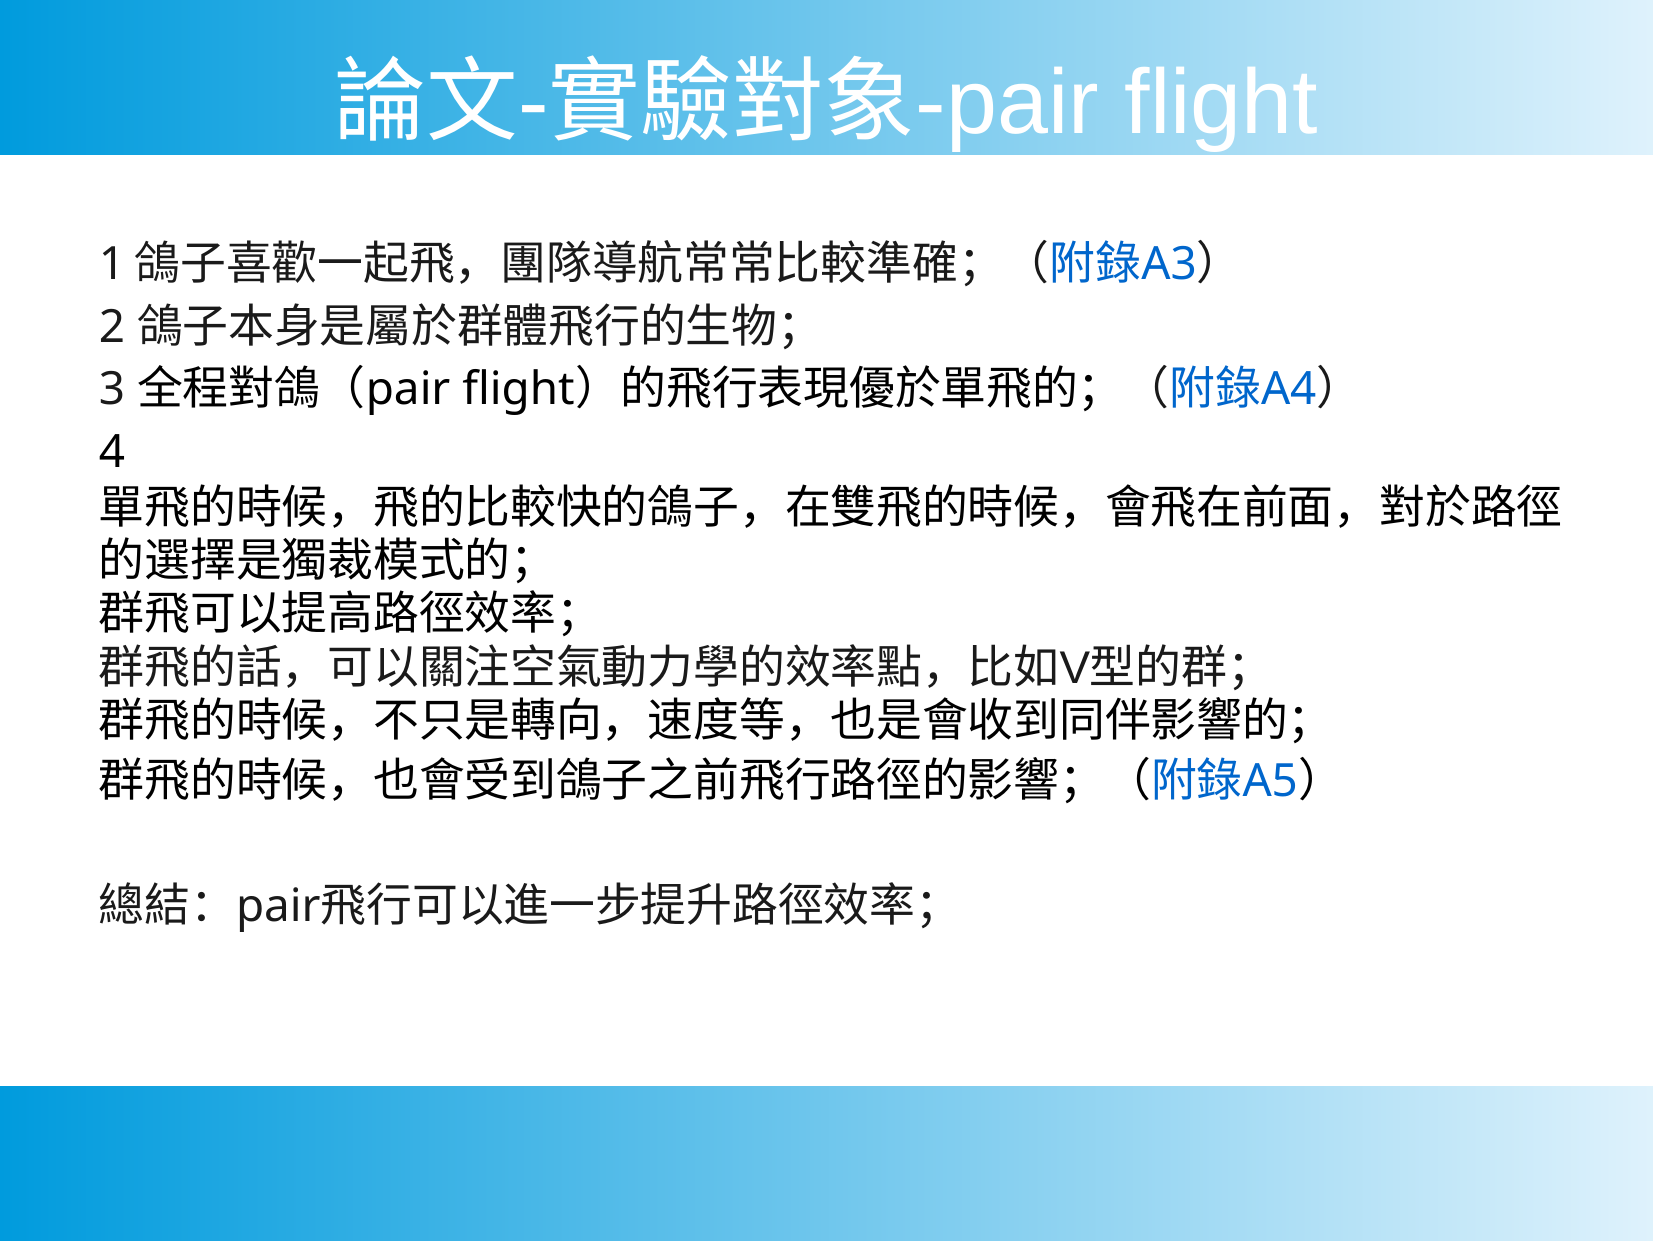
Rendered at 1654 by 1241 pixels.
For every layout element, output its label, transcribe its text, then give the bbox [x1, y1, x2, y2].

text_box 1 鴿子喜歡一起飛，團隊導航常常比較準確；（附錄A3） 2 鴿子本身是屬於群體飛行的生物； 3 全程對鴿（pair flight）的飛行表現優於單飛的；（附錄A4） 4 單飛的時候，飛的比較快的鴿子，在雙飛的時候，會飛在前面，對於路徑的選擇是獨裁模式的； 群飛可以提高路徑效率； 群飛的話，可以關注空氣動力學的效率點，比如V型的群； 群飛的時候，不只是轉向，速度等，也是會收到同伴影響的； 群飛的時候，也會受到鴿子之前飛行路徑的影響；（附錄A5） 總結：pair飛行可以進一步提升路徑效率； [84, 223, 1585, 1066]
title 論文-實驗對象-pair flight [82, 48, 1571, 156]
